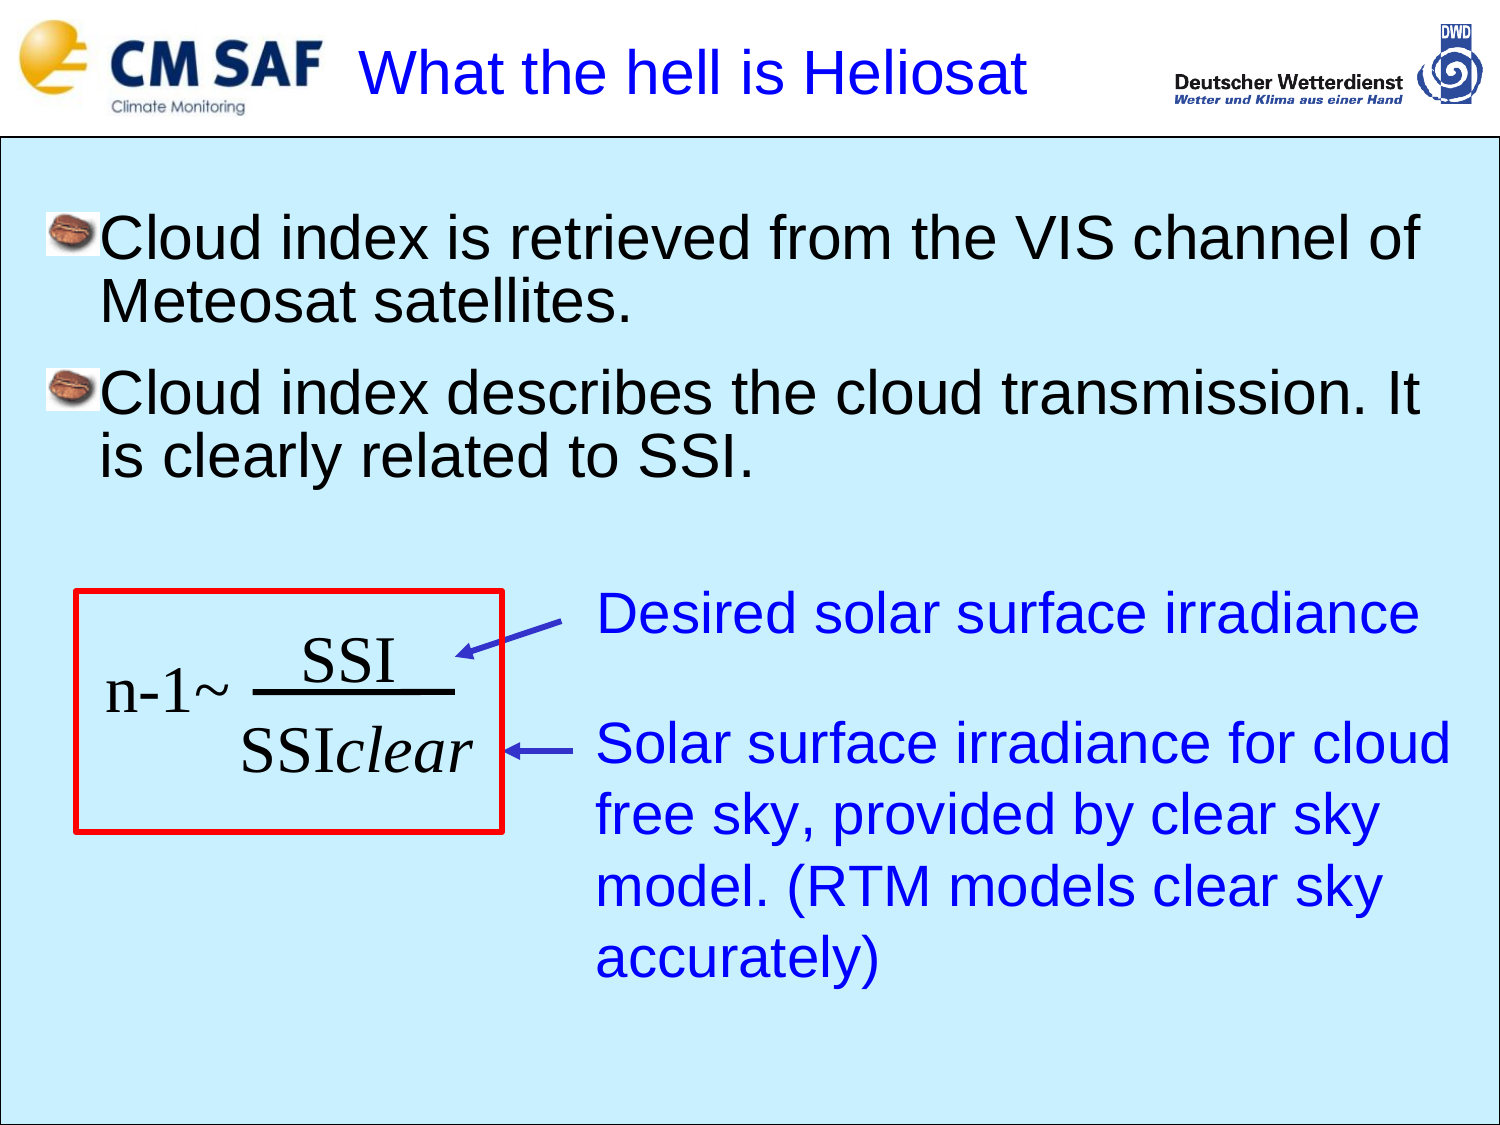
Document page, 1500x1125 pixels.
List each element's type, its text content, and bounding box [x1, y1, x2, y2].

picture [1175, 24, 1483, 104]
text_box SSI [300, 614, 397, 696]
text_box SSIclear [239, 704, 474, 786]
text_box Desired solar surface irradiance [596, 574, 1337, 645]
text_box Solar surface irradiance for cloud free sky, provided by clear sky model. (RTM models clear sky accurately)‏ [595, 703, 1377, 986]
list Cloud index is retrieved from the VIS channel of Meteosat satellites. Cloud index describes the cloud transmission. It is clearly related to SSI. [29, 208, 1442, 563]
text_box n-1~ [105, 643, 231, 725]
text_box What the hell is Heliosat [359, 42, 1081, 121]
picture [17, 19, 325, 117]
